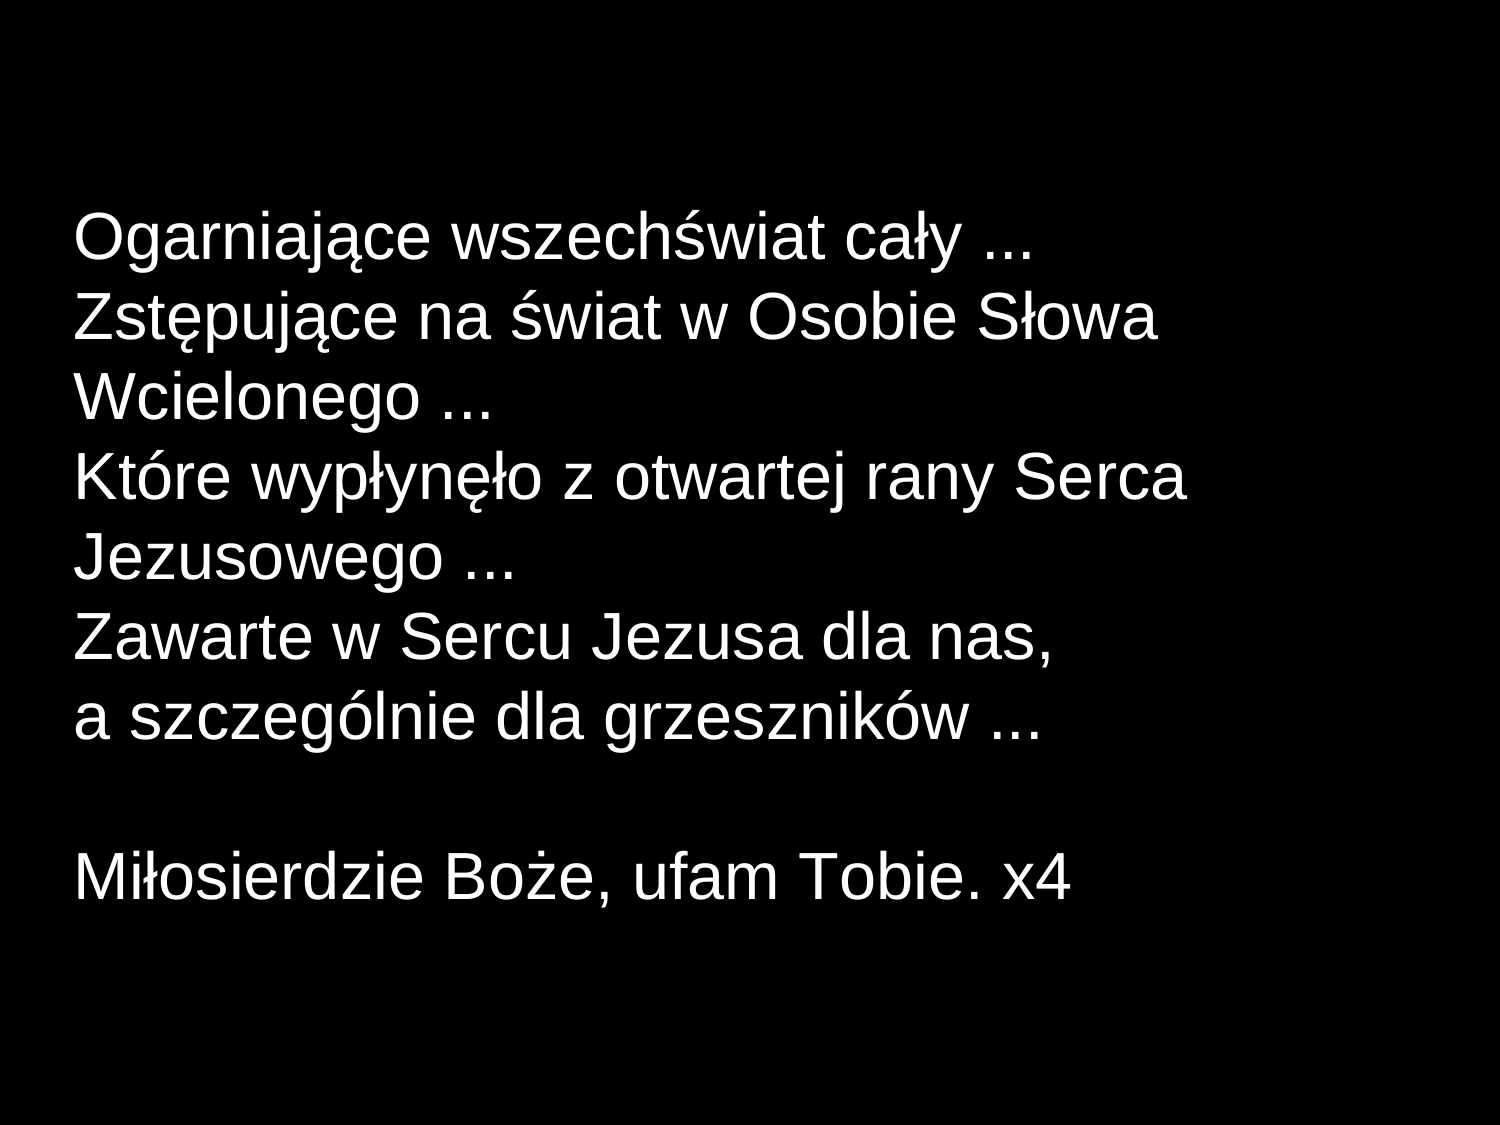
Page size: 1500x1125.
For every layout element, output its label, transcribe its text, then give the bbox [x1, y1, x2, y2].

text_box Ogarniające wszechświat cały ... Zstępujące na świat w Osobie Słowa Wcielonego ... Które wypłynęło z otwartej rany Serca Jezusowego ... Zawarte w Sercu Jezusa dla nas, a szczególnie dla grzeszników ... Miłosierdzie Boże, ufam Tobie. x4 [58, 185, 1459, 921]
